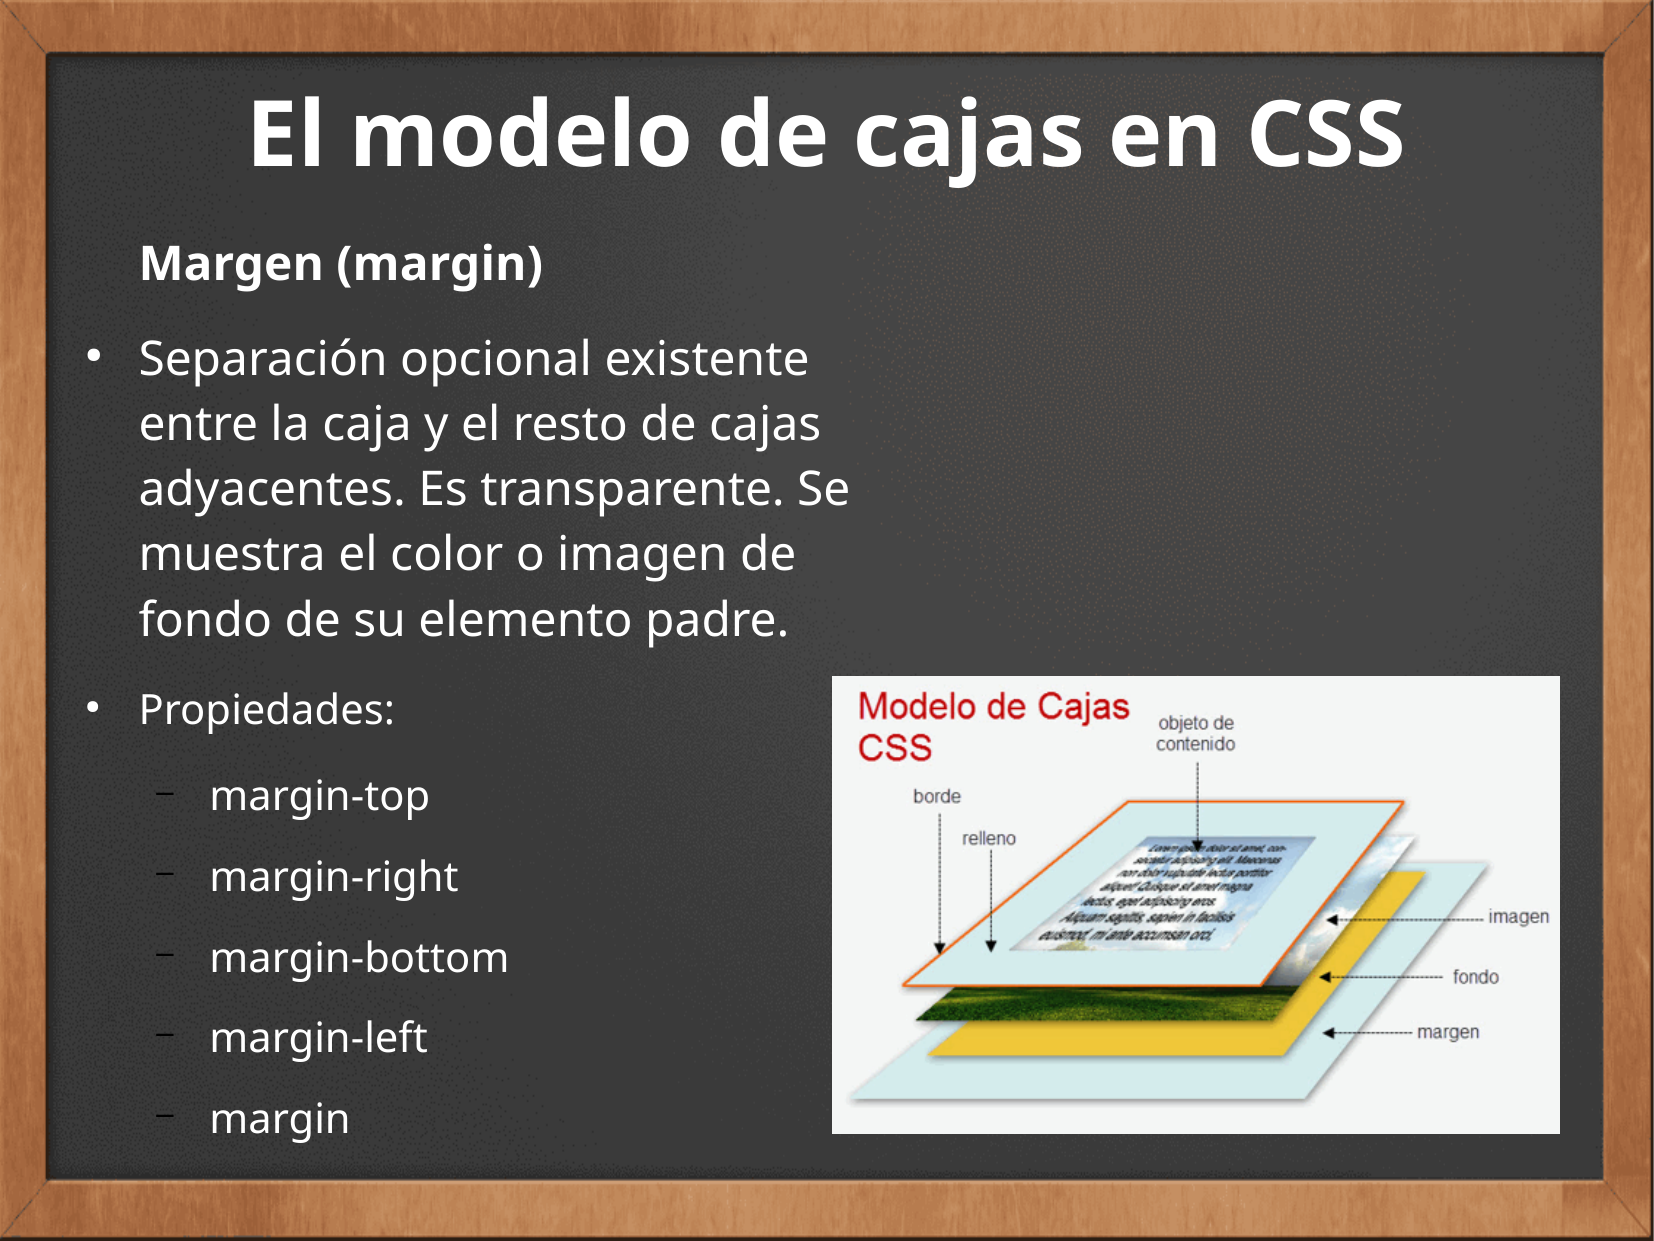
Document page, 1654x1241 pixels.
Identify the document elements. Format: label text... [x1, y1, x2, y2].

list Margen (margin) Separación opcional existente entre la caja y el resto de cajas adyacentes. Es transparente. Se muestra el color o imagen de fondo de su elemento padre. Propiedades: margin-top margin-right margin-bottom margin-left margin [67, 228, 854, 1125]
title El modelo de cajas en CSS [82, 47, 1571, 216]
picture [0, 0, 1654, 1241]
